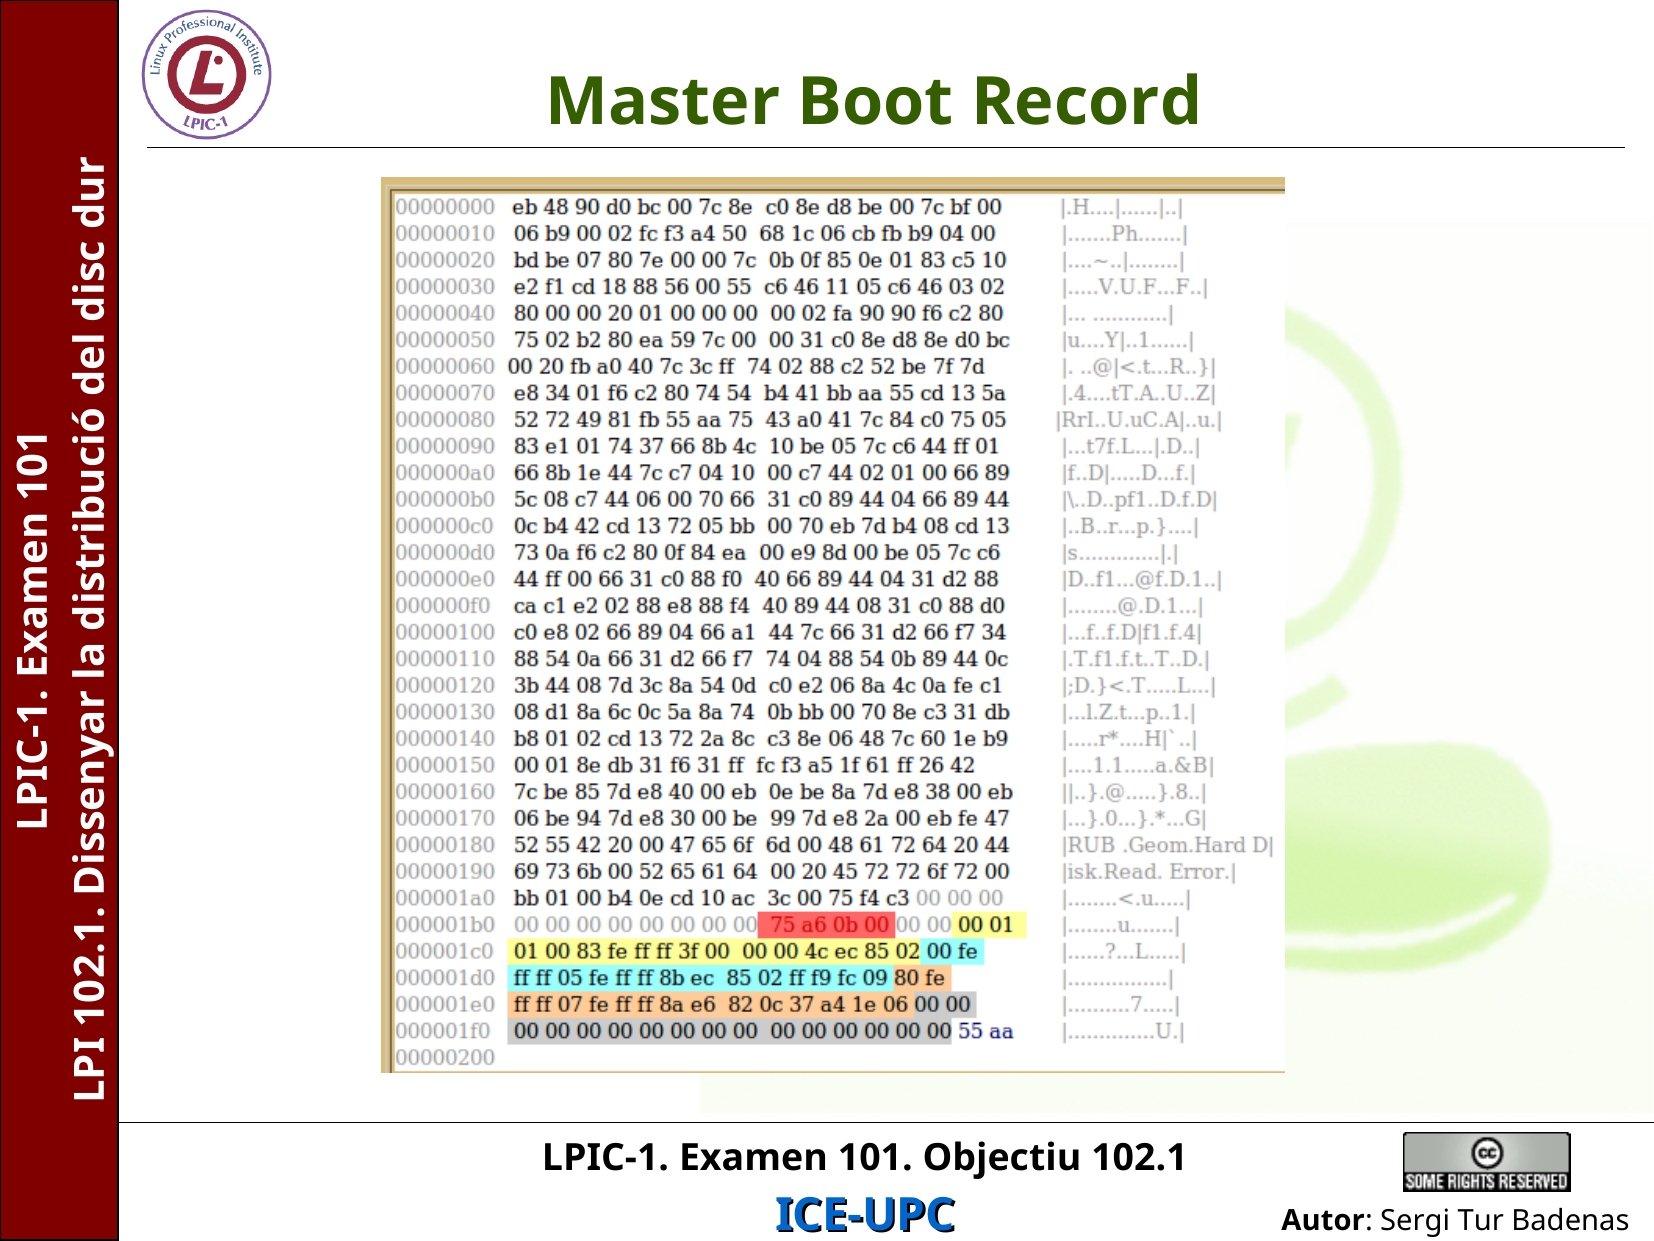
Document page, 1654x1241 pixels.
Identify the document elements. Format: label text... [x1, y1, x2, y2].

picture [1403, 1132, 1571, 1192]
picture [135, 5, 277, 49]
title Master Boot Record [129, 49, 1619, 148]
picture [381, 177, 1654, 1113]
